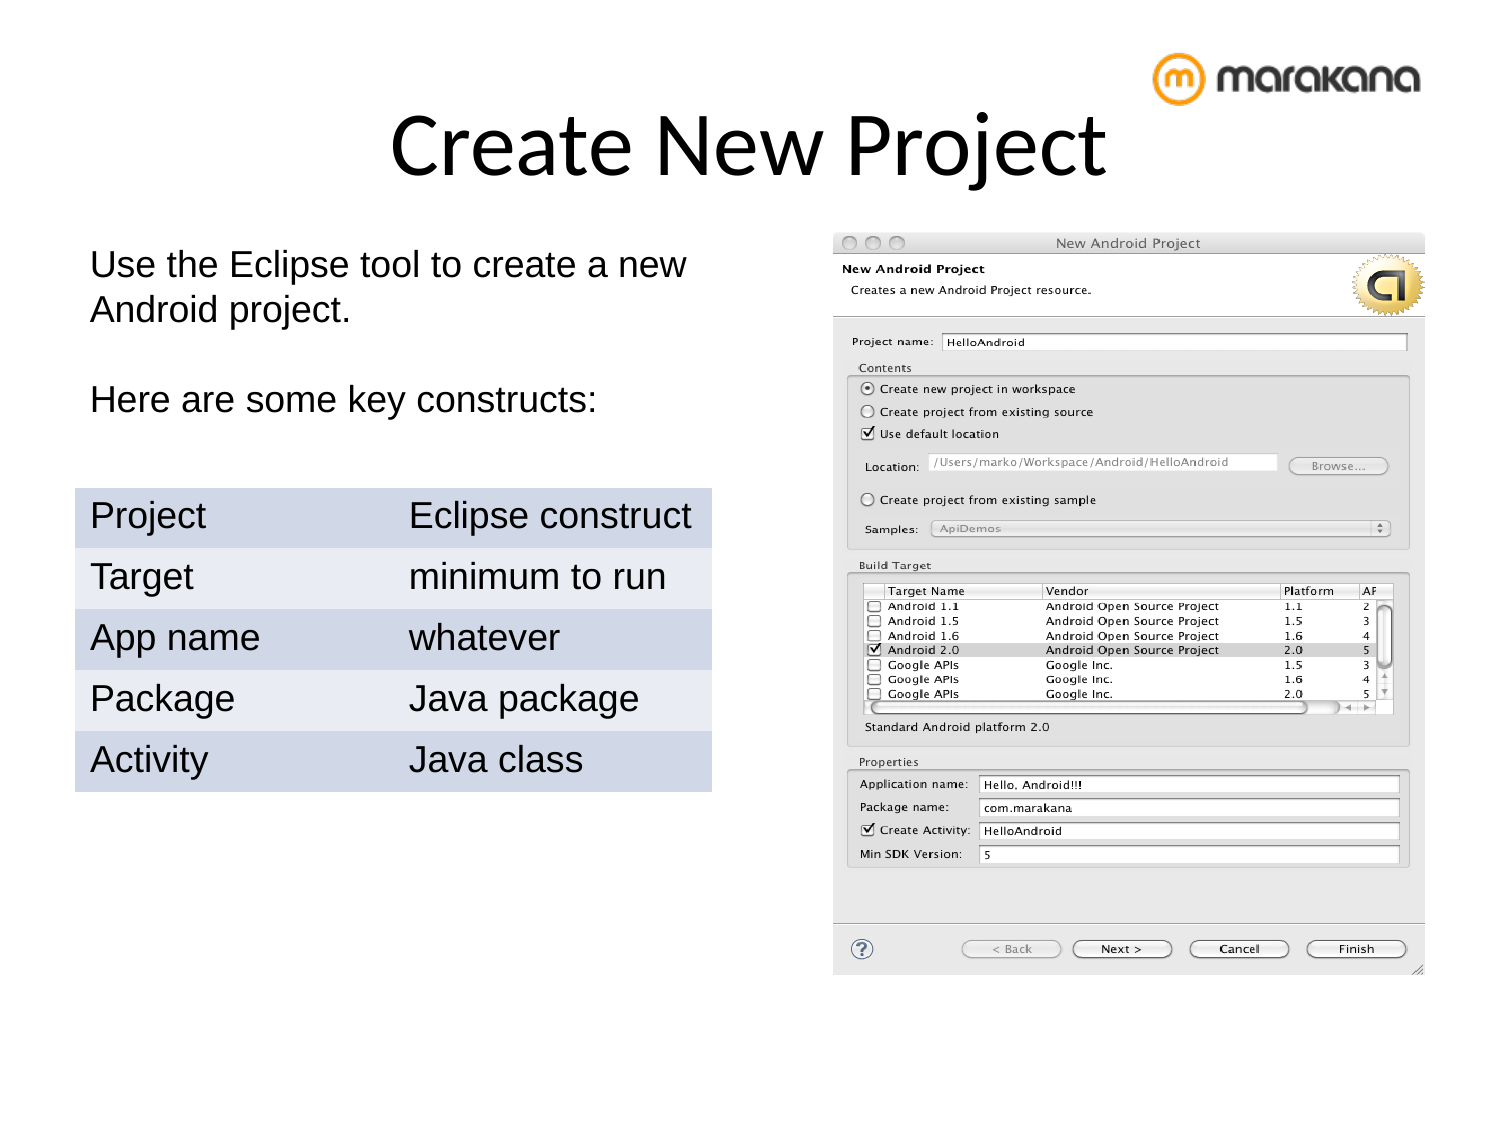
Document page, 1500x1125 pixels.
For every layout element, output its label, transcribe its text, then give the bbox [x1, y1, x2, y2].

table_header Eclipse construct [394, 488, 712, 548]
text_box Use the Eclipse tool to create a new Android project. Here are some key constructs: [75, 232, 725, 428]
table_cell minimum to run [394, 548, 712, 609]
picture [833, 232, 1425, 975]
table_cell App name [75, 609, 394, 670]
table_cell Java class [394, 731, 712, 792]
title Create New Project [75, 45, 1425, 233]
table_cell whatever [394, 609, 712, 670]
table_cell Package [75, 670, 394, 731]
table_cell Java package [394, 670, 712, 731]
table_cell Activity [75, 731, 394, 792]
table_cell Target [75, 548, 394, 609]
table_header Project [75, 488, 394, 548]
